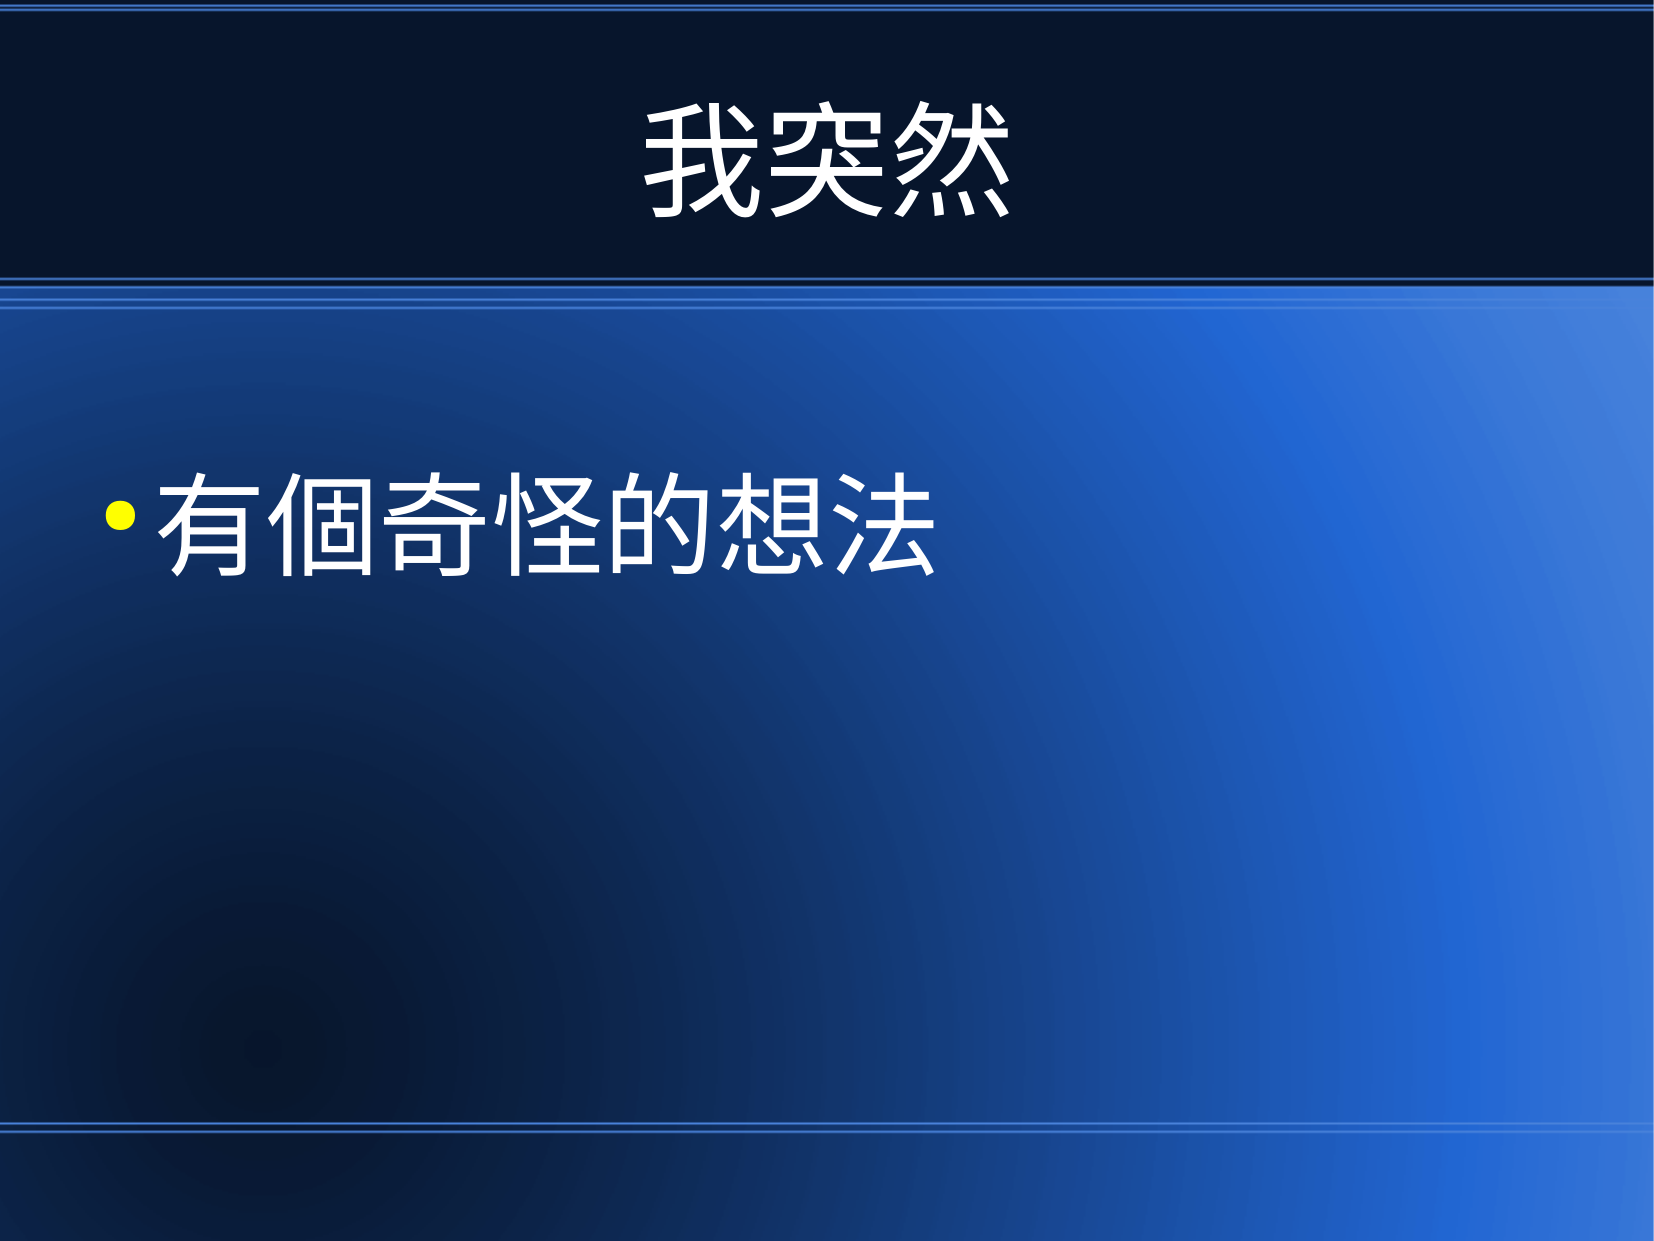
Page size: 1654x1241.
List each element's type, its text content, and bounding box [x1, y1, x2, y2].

picture [0, 0, 1654, 1241]
title 我突然 [82, 49, 1571, 257]
list 有個奇怪的想法 [82, 355, 1571, 1241]
